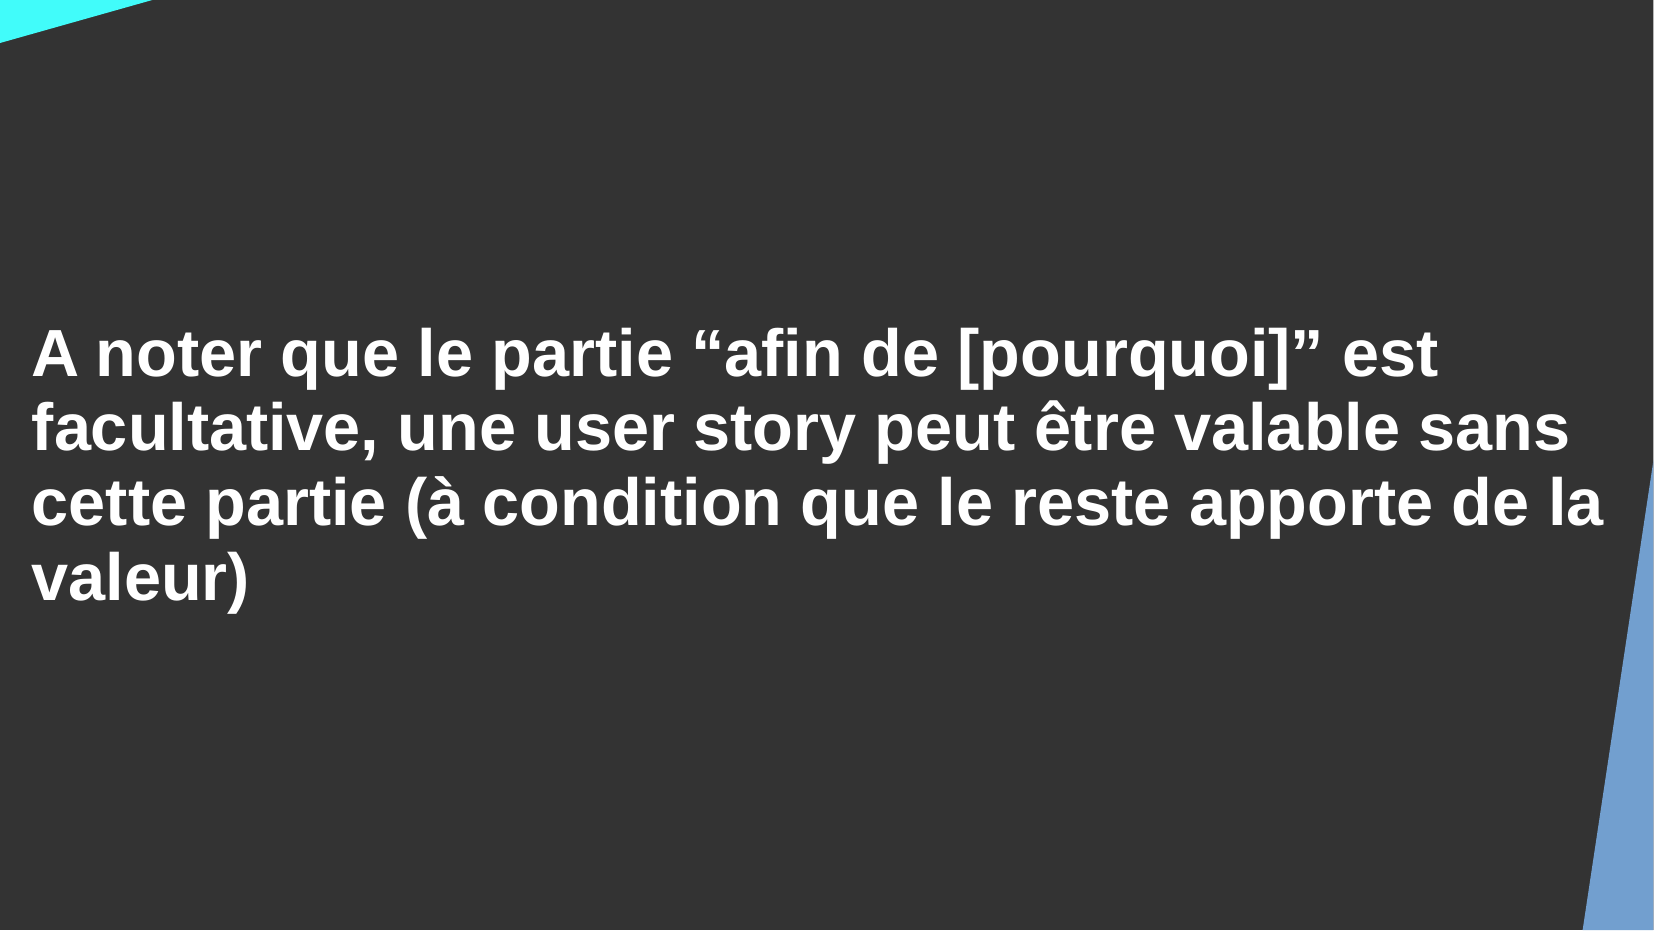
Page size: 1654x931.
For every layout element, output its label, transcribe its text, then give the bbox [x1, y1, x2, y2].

title A noter que le partie “afin de [pourquoi]” est facultative, une user story peut être valable sans cette partie (à condition que le reste apporte de la valeur) [31, 315, 1622, 615]
text_box [1582, 456, 1654, 931]
text_box [0, 0, 153, 44]
